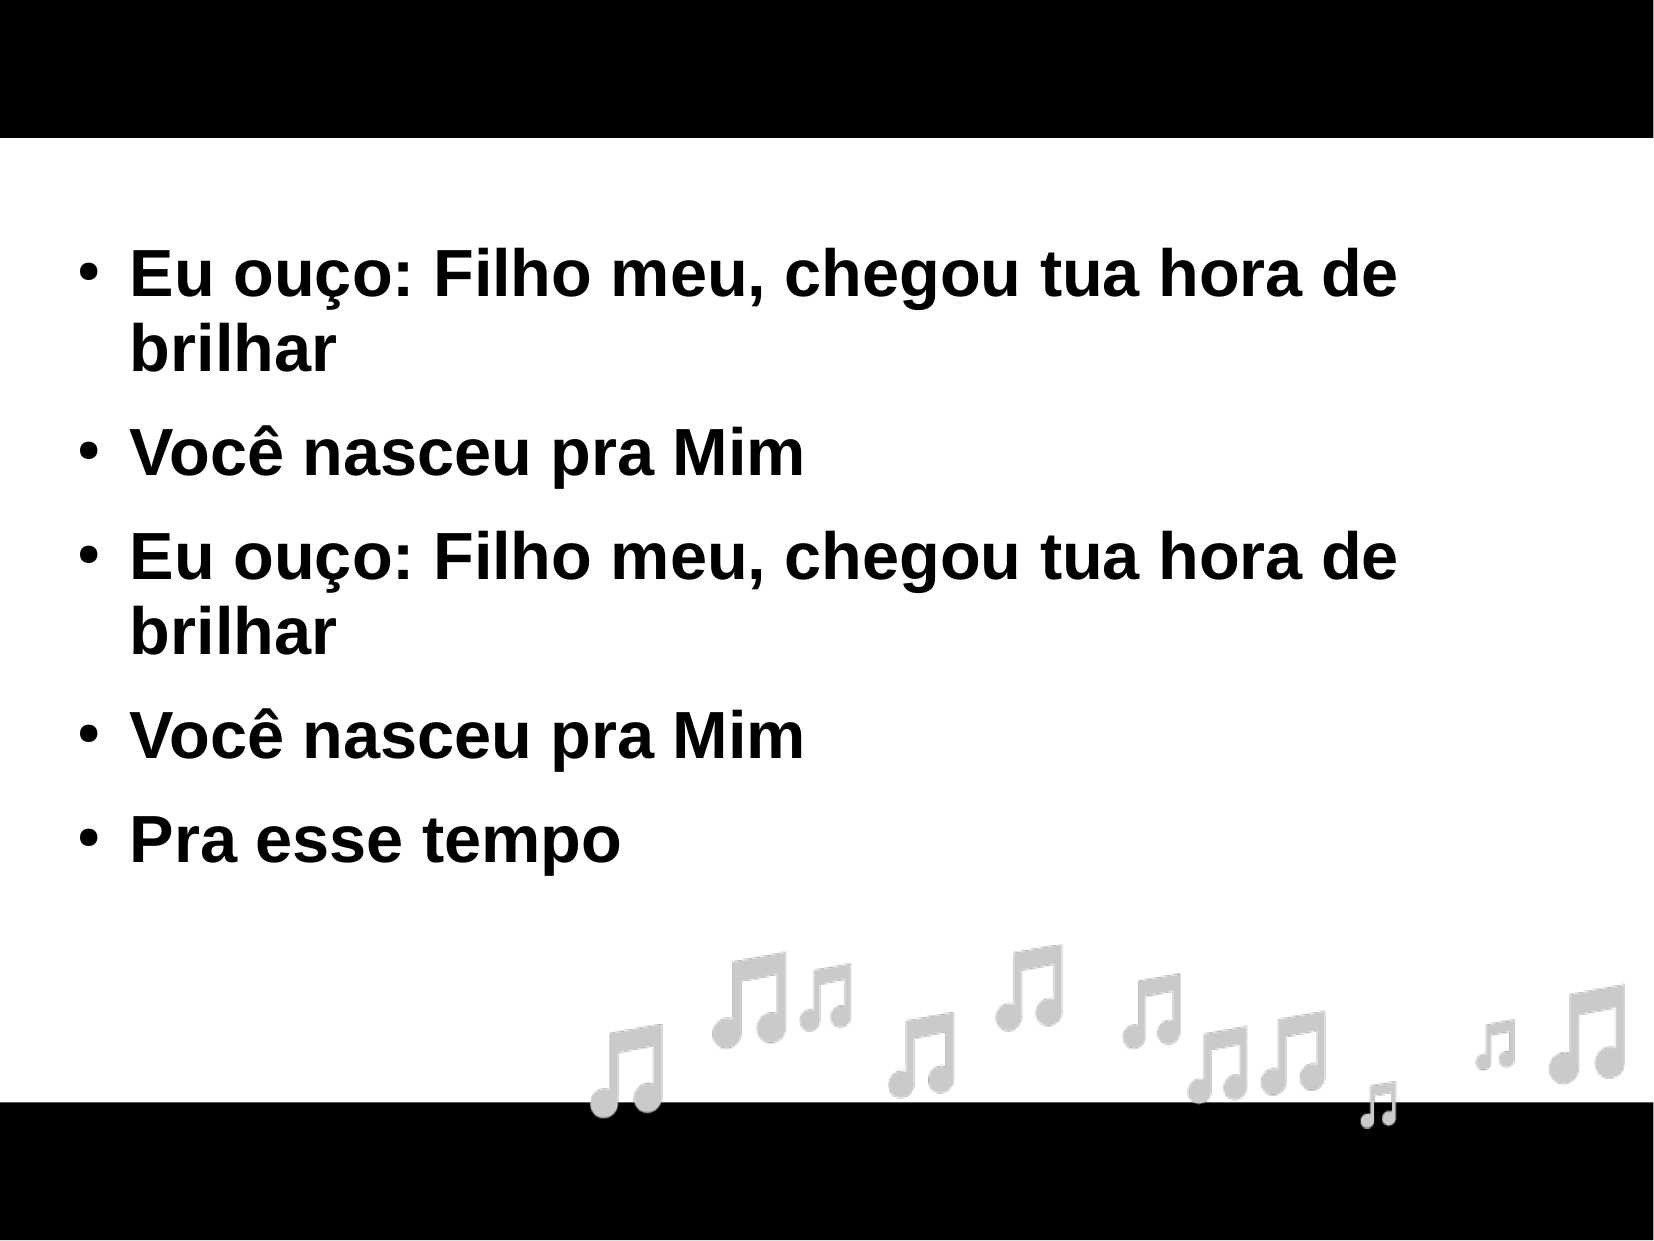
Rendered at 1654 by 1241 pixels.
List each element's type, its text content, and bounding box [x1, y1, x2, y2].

list Eu ouço: Filho meu, chegou tua hora de brilhar Você nasceu pra Mim Eu ouço: Filho meu, chegou tua hora de brilhar Você nasceu pra Mim Pra esse tempo [59, 236, 1595, 1024]
